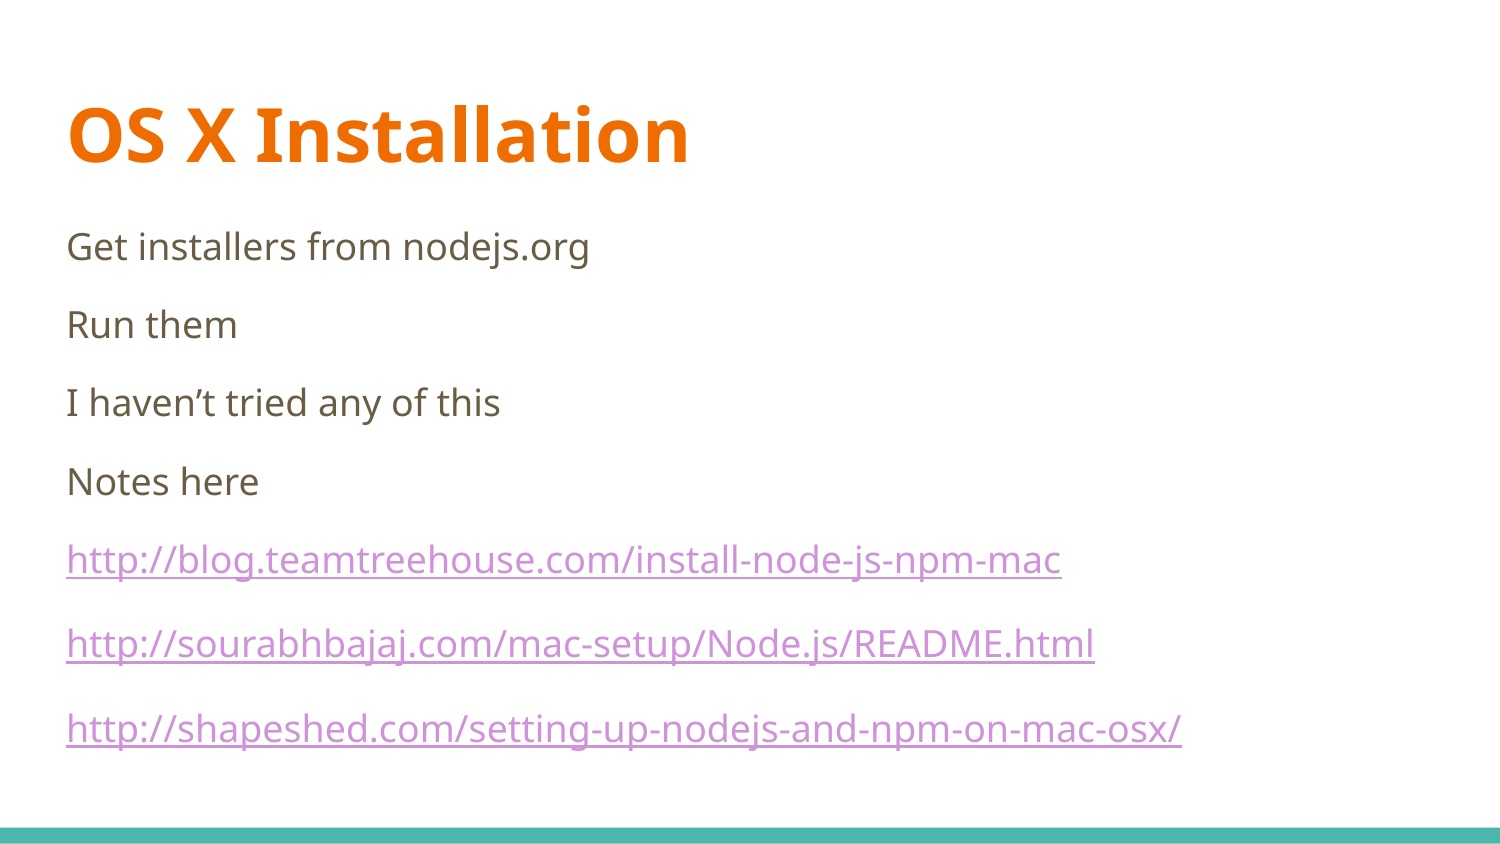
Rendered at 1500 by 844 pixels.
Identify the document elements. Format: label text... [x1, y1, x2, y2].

title OS X Installation [51, 72, 1449, 189]
list Get installers from nodejs.org Run them I haven’t tried any of this Notes here http://blog.teamtreehouse.com/install-node-js-npm-mac http://sourabhbajaj.com/mac-setup/Node.js/README.html http://shapeshed.com/setting-up-nodejs-and-npm-on-mac-osx/ [51, 207, 1449, 793]
